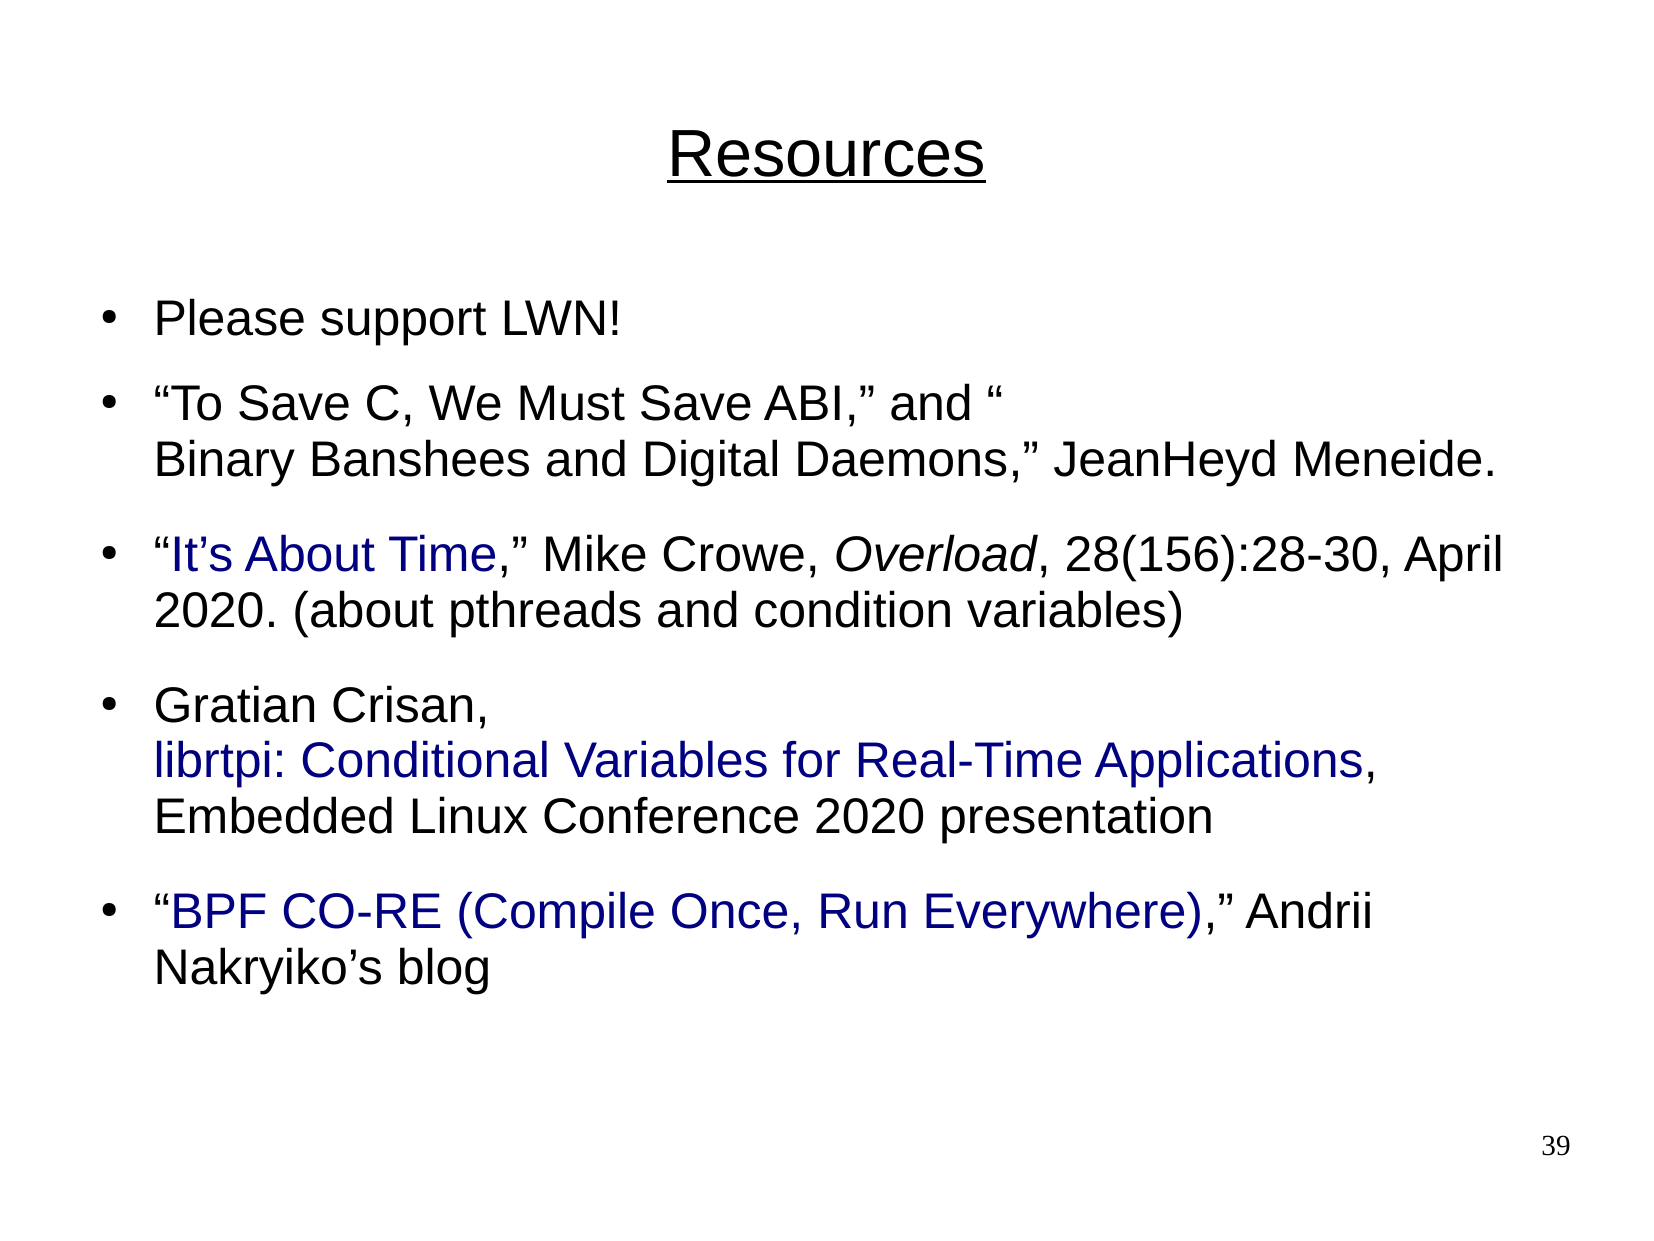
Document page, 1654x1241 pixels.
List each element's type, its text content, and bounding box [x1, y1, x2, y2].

title Resources [82, 49, 1571, 257]
list Please support LWN! “To Save C, We Must Save ABI,” and “Binary Banshees and Digital Daemons,” JeanHeyd Meneide. “It’s About Time,” Mike Crowe, Overload, 28(156):28-30, April 2020. (about pthreads and condition variables) Gratian Crisan, librtpi: Conditional Variables for Real-Time Applications, Embedded Linux Conference 2020 presentation “BPF CO-RE (Compile Once, Run Everywhere),” Andrii Nakryiko’s blog [82, 290, 1571, 1010]
